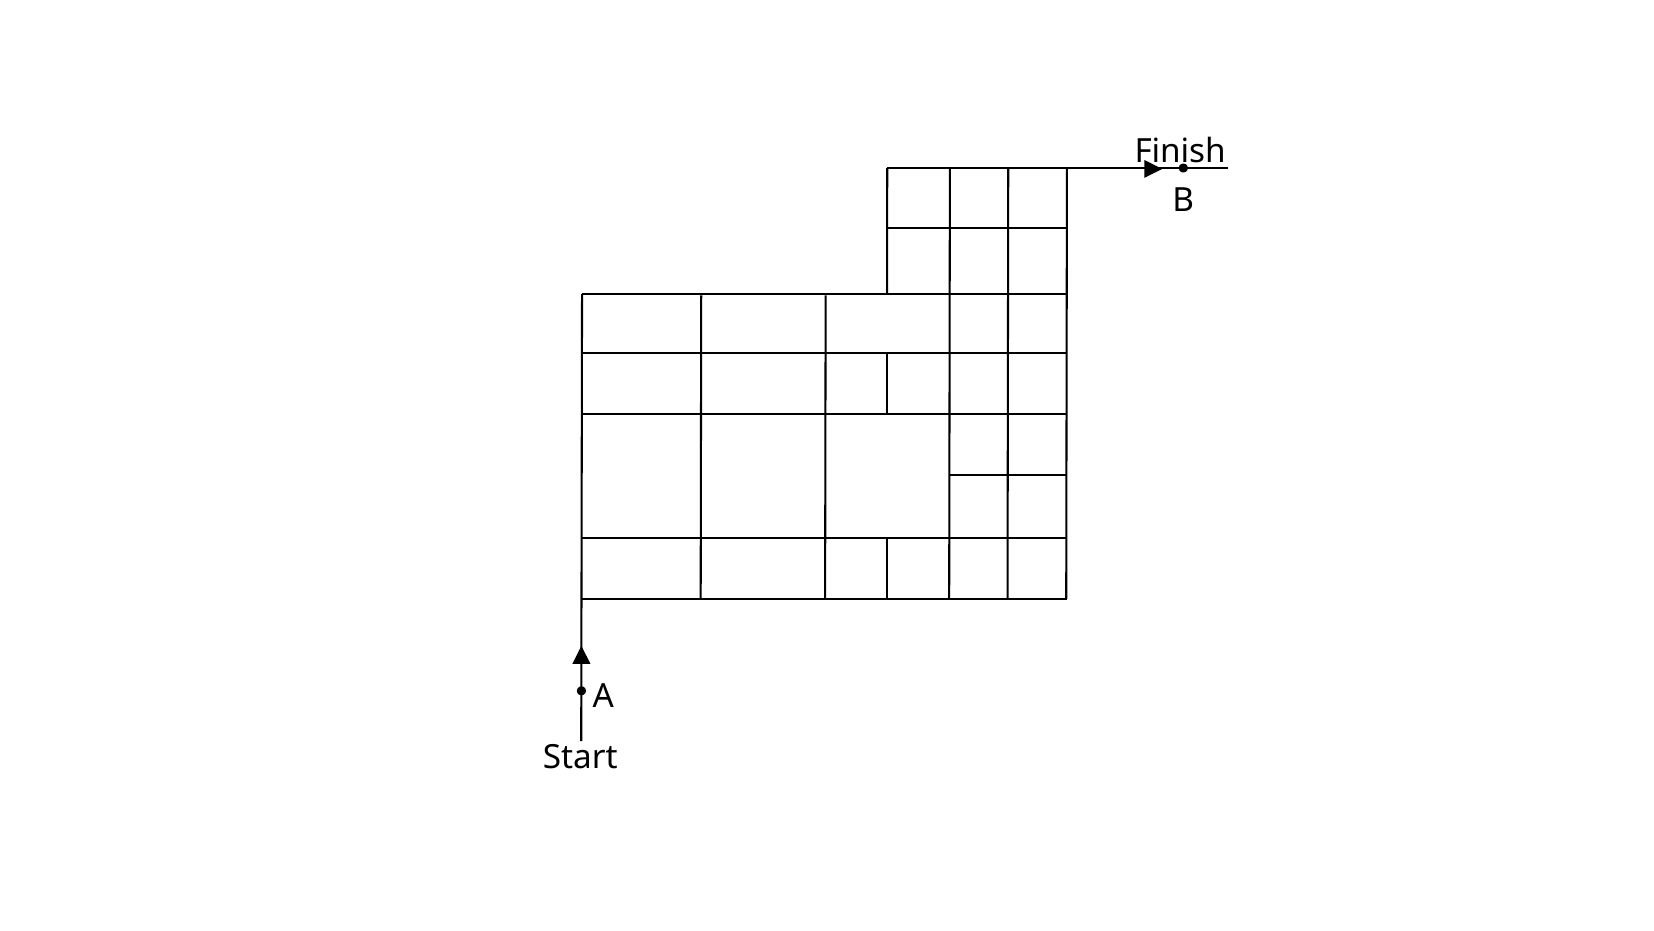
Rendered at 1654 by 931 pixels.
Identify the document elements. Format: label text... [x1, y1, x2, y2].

text_box Finish [1119, 119, 1244, 174]
text_box Start [528, 725, 642, 780]
text_box [572, 645, 591, 664]
text_box B [1157, 174, 1211, 222]
text_box A [577, 664, 633, 719]
